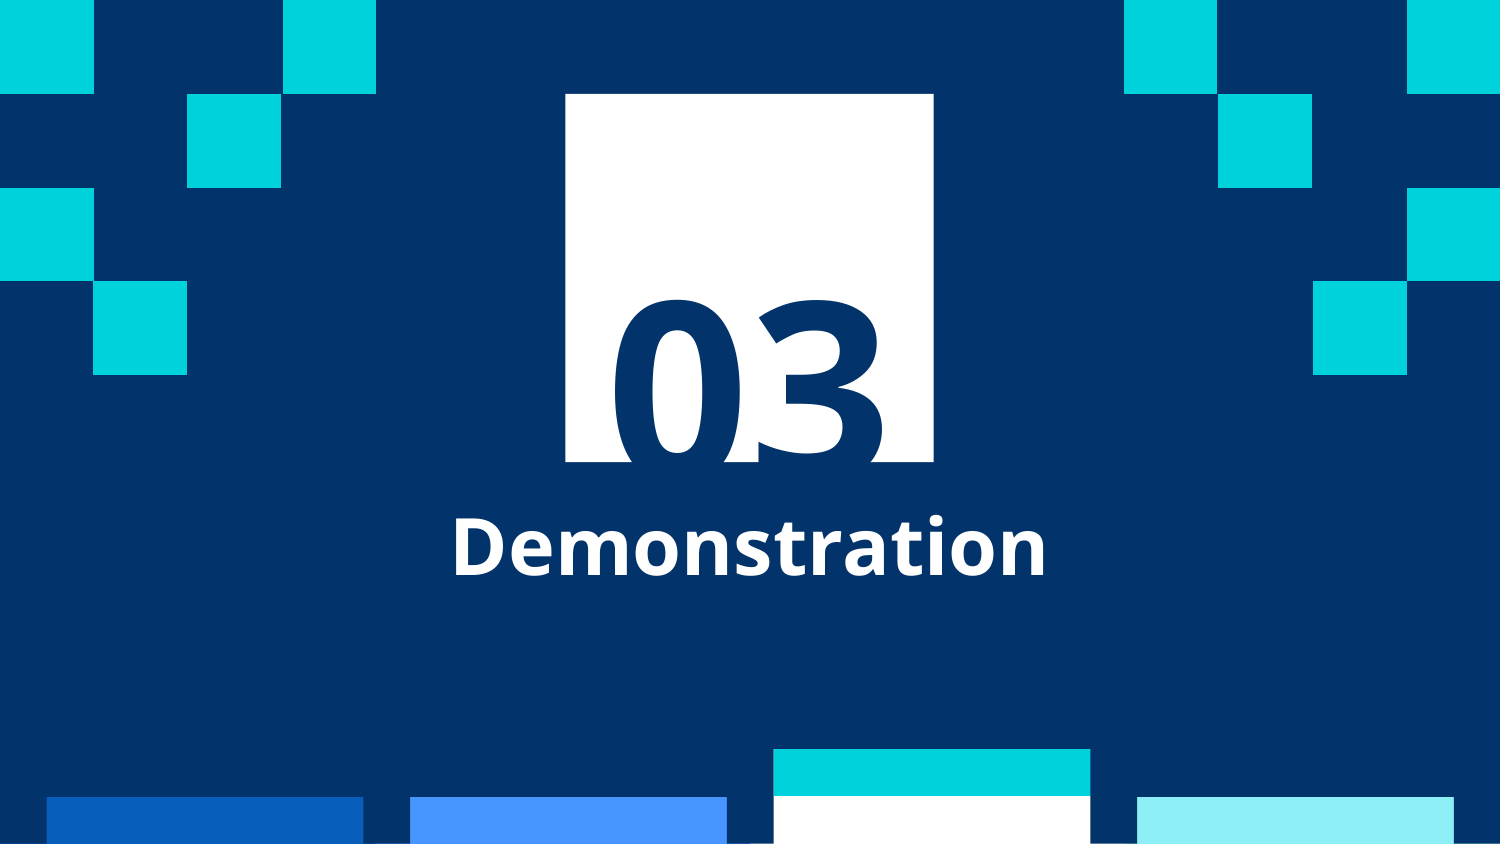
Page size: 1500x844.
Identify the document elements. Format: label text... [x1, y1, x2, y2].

title 03 [562, 300, 938, 462]
title Demonstration [344, 493, 1156, 594]
